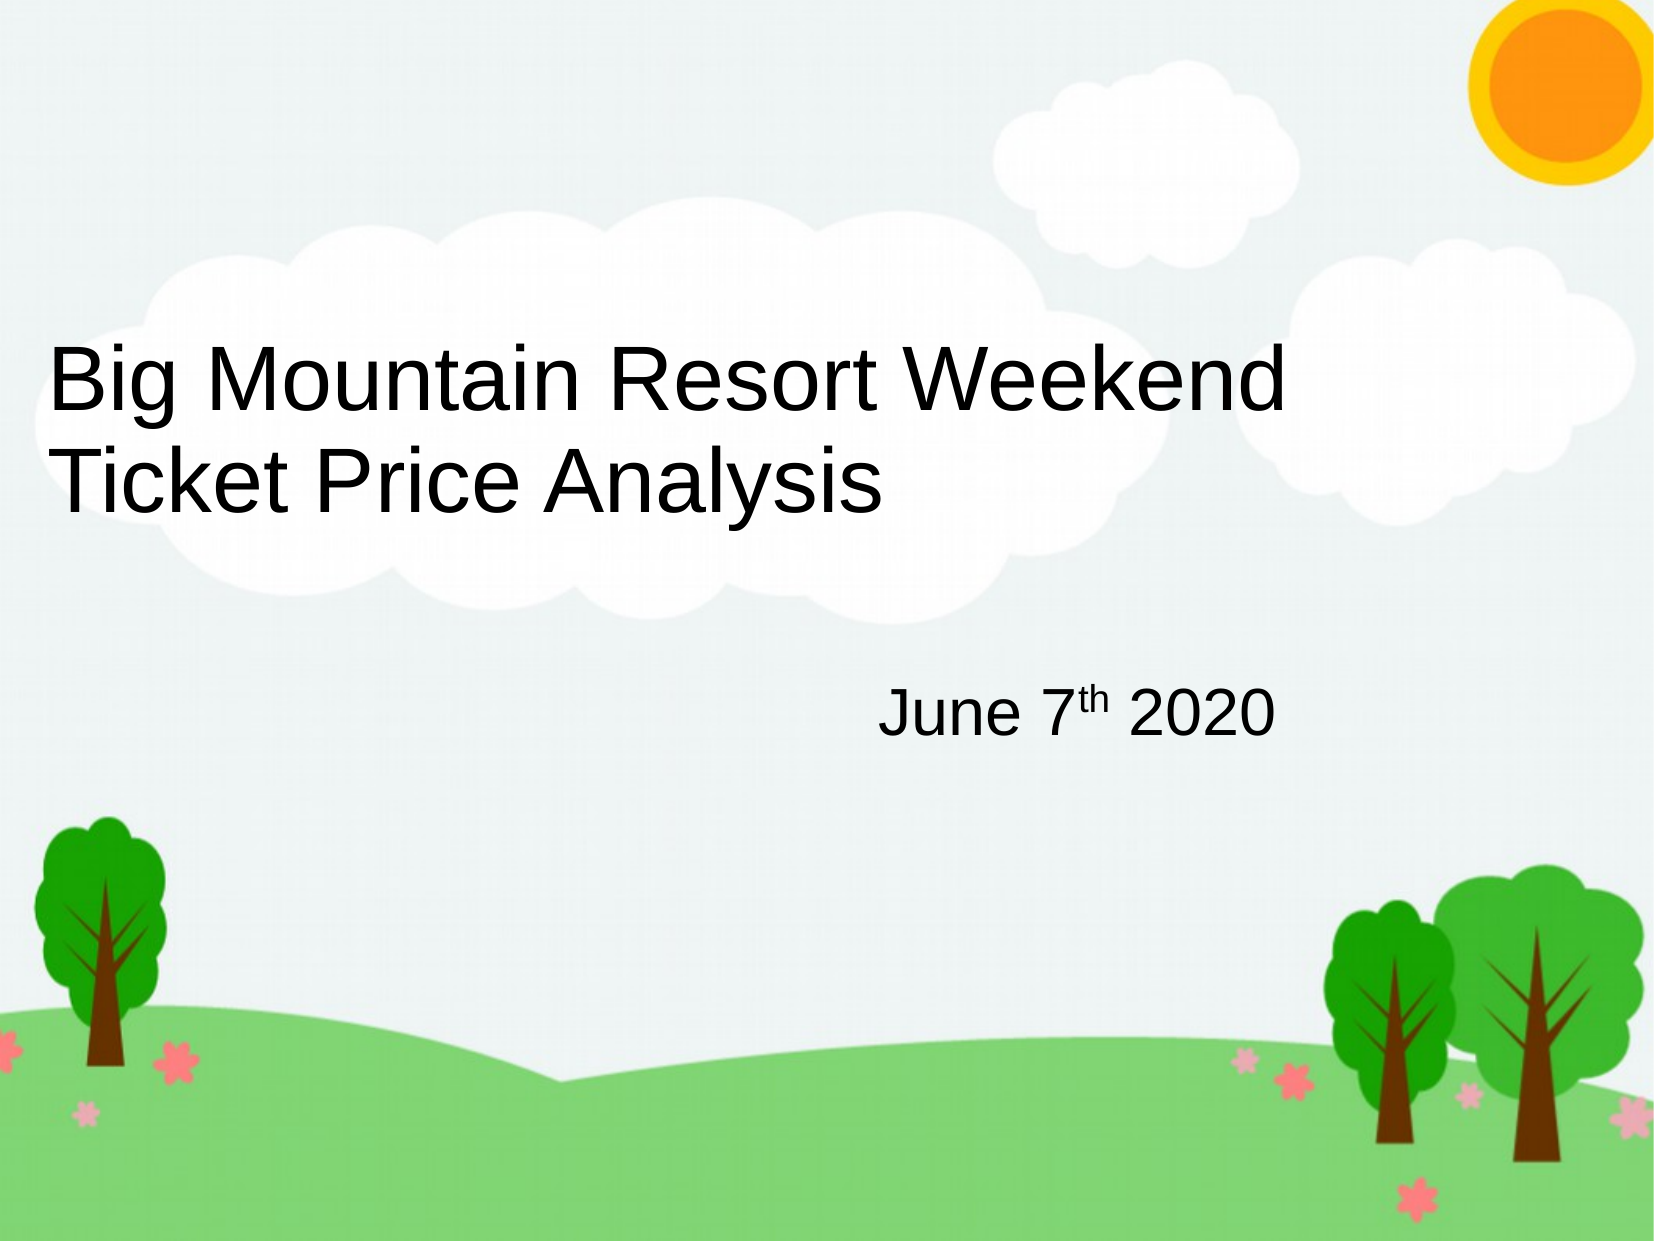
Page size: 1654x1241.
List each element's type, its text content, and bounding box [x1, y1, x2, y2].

title Big Mountain Resort Weekend Ticket Price Analysis [47, 283, 1512, 577]
subtitle June 7th 2020 [661, 632, 1512, 792]
picture [0, 0, 1654, 1241]
